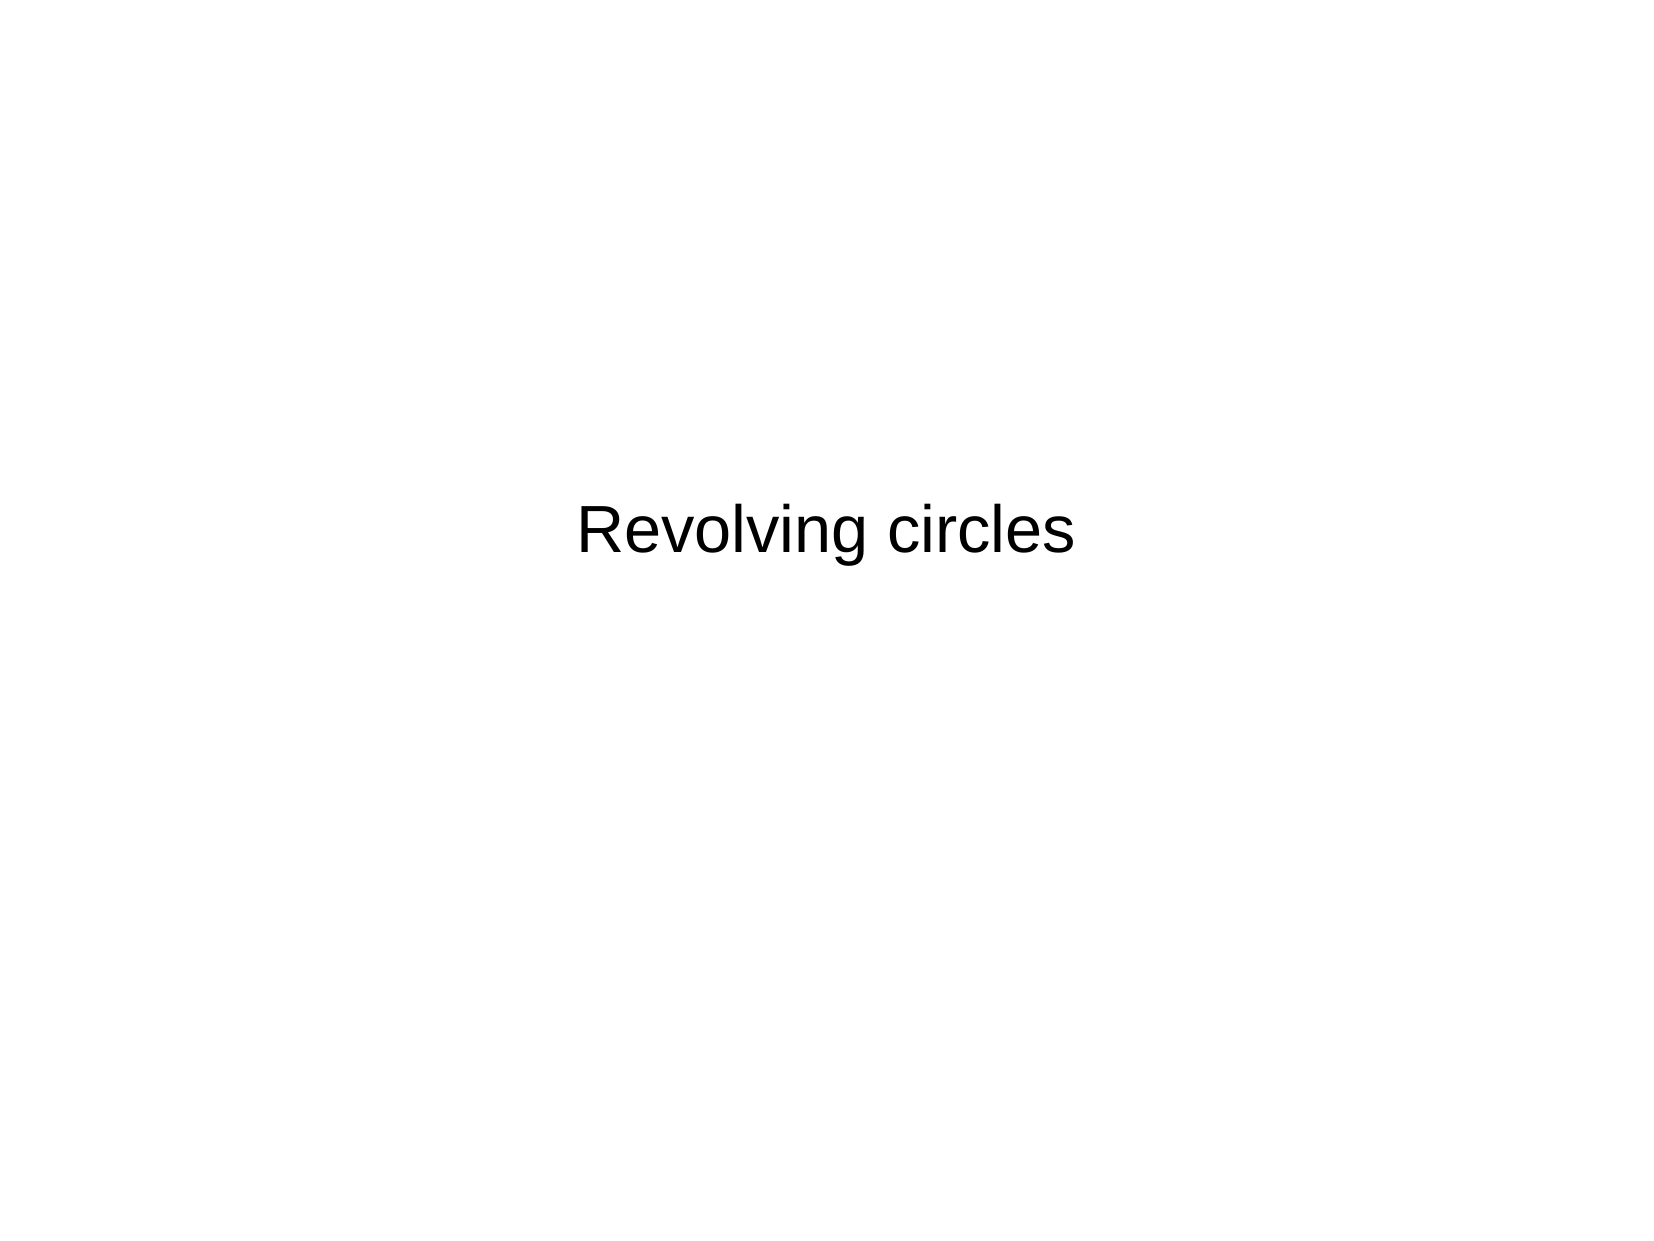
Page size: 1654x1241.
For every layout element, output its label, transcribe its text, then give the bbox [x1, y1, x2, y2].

subtitle Revolving circles [82, 49, 1571, 1010]
